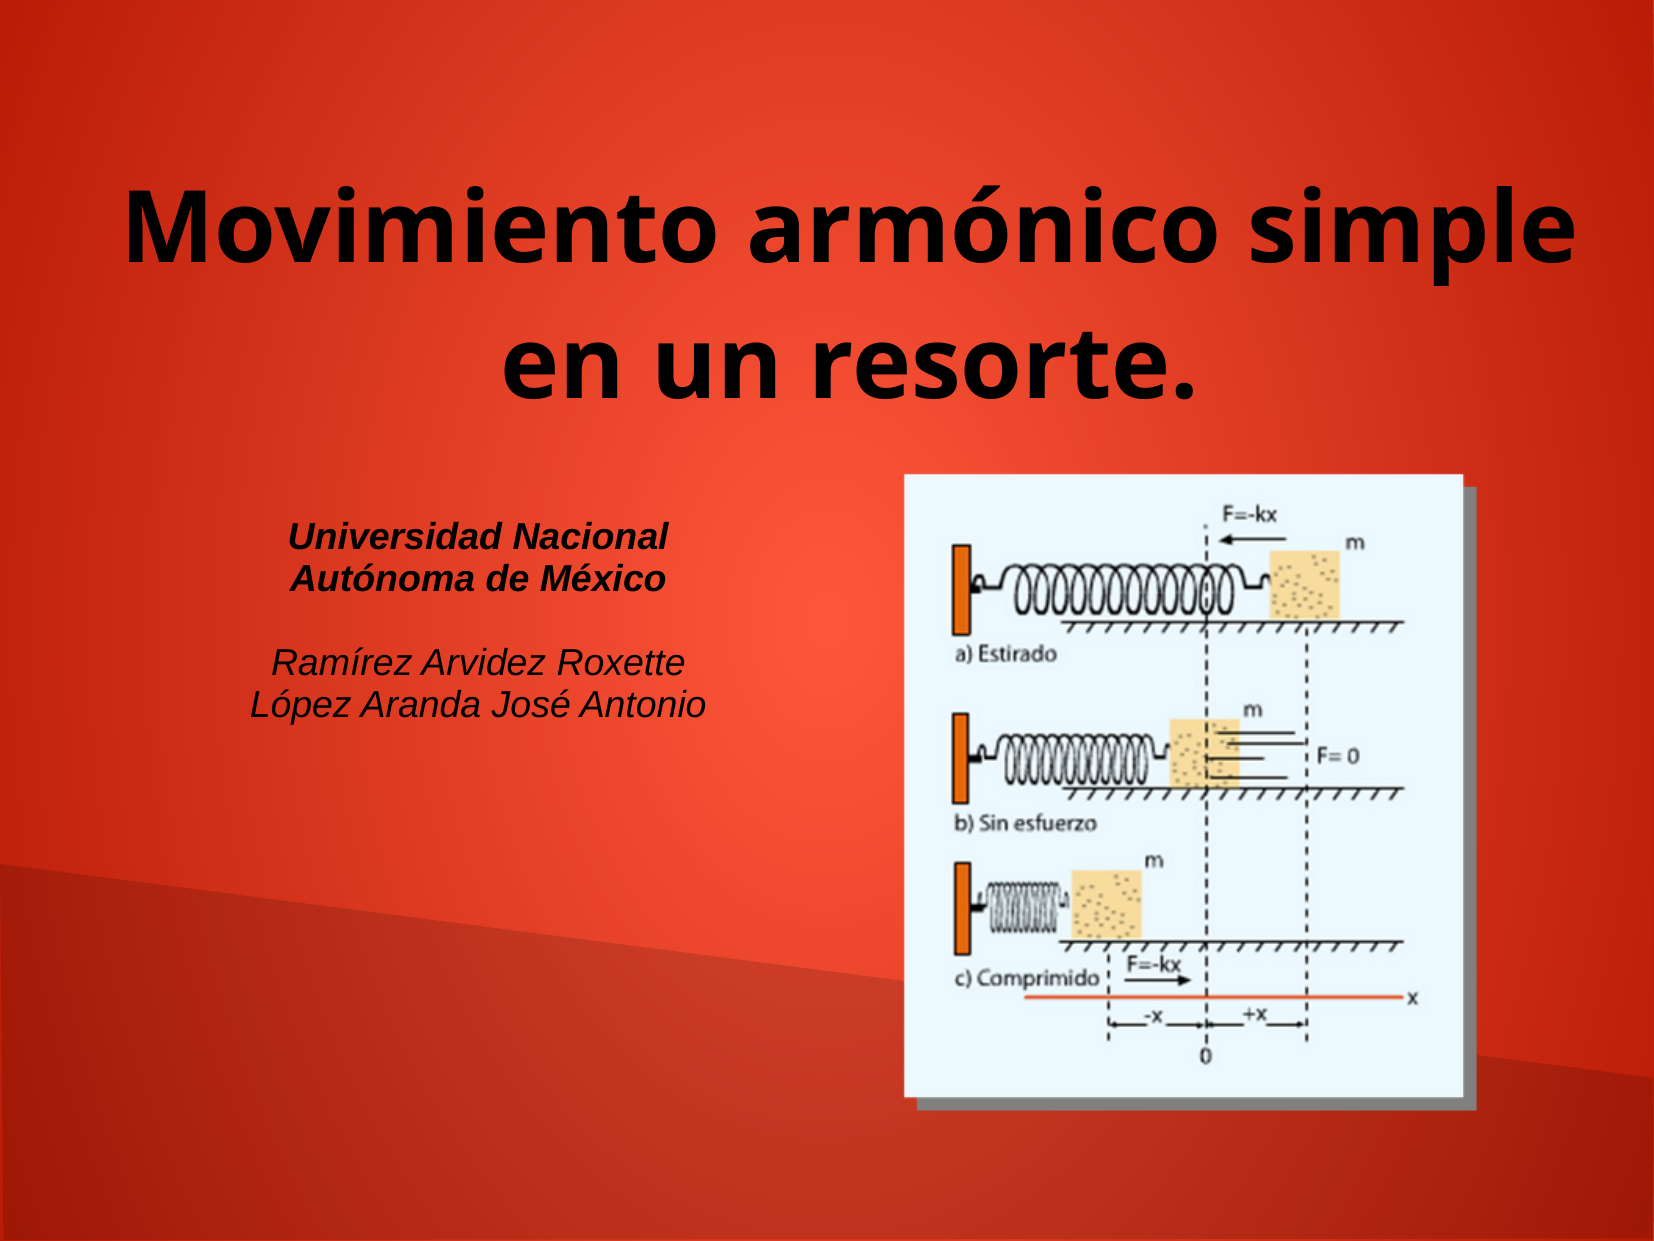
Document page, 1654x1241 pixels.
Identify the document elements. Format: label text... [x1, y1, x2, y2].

picture [903, 473, 1465, 1099]
text_box Universidad Nacional Autónoma de México Ramírez Arvidez Roxette López Aranda José Antonio [200, 507, 756, 733]
title Movimiento armónico simple en un resorte. [106, 153, 1595, 430]
